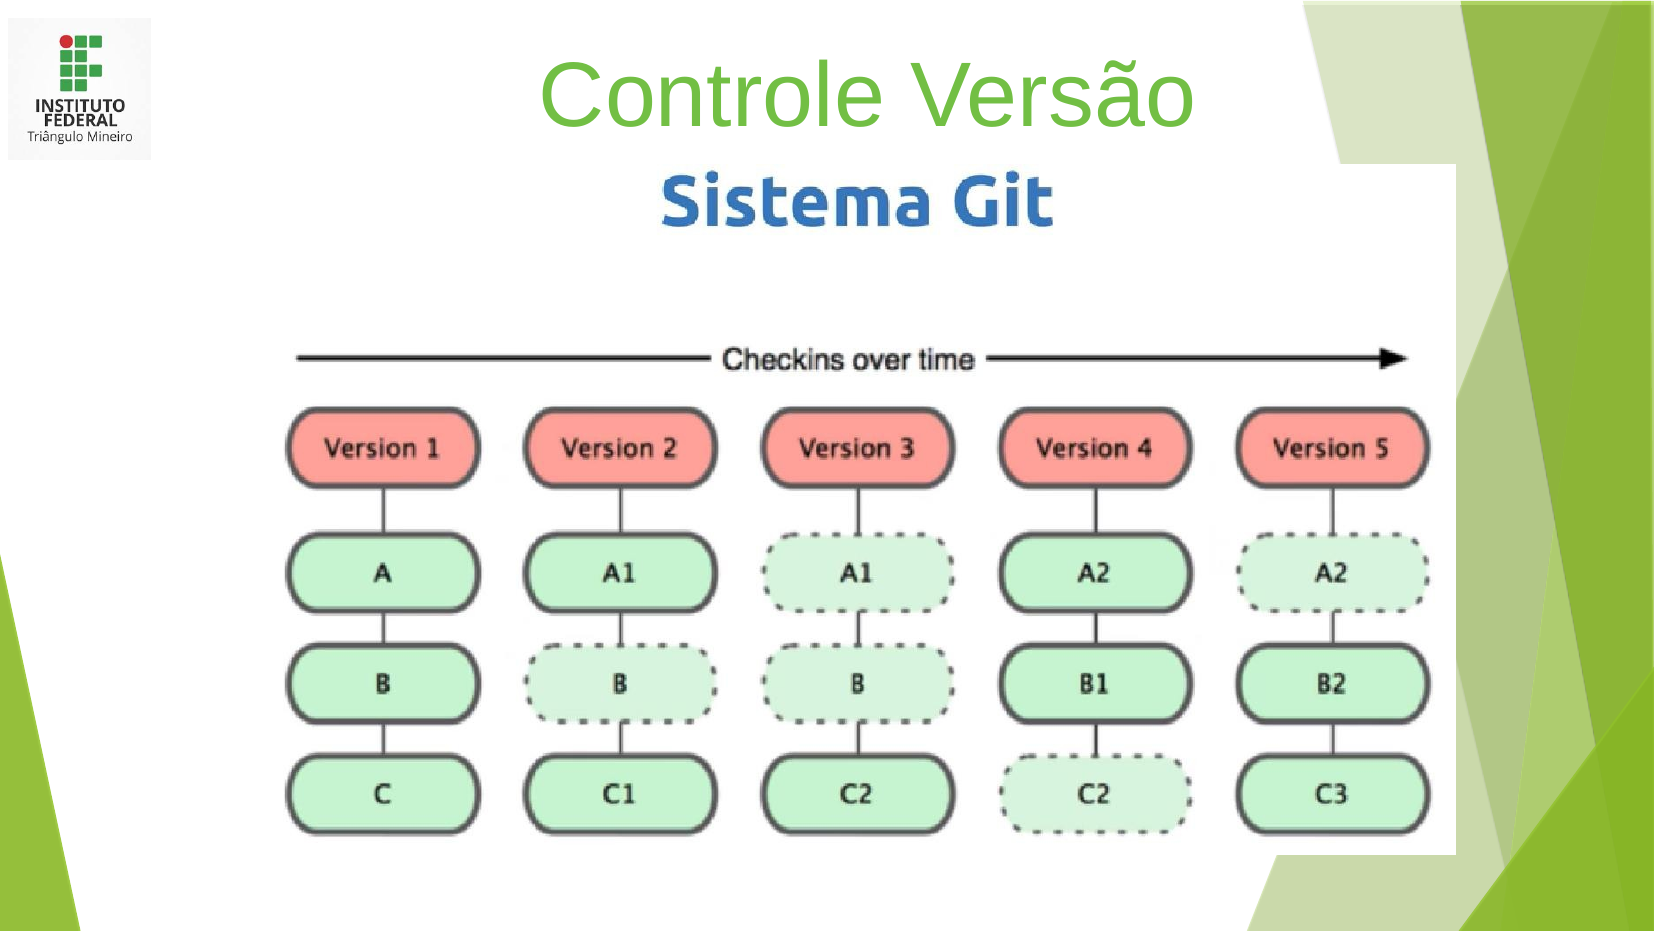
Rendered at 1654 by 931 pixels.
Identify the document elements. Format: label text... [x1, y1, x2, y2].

picture [261, 164, 1456, 856]
title Controle Versão [165, 31, 1571, 160]
picture [8, 18, 151, 160]
